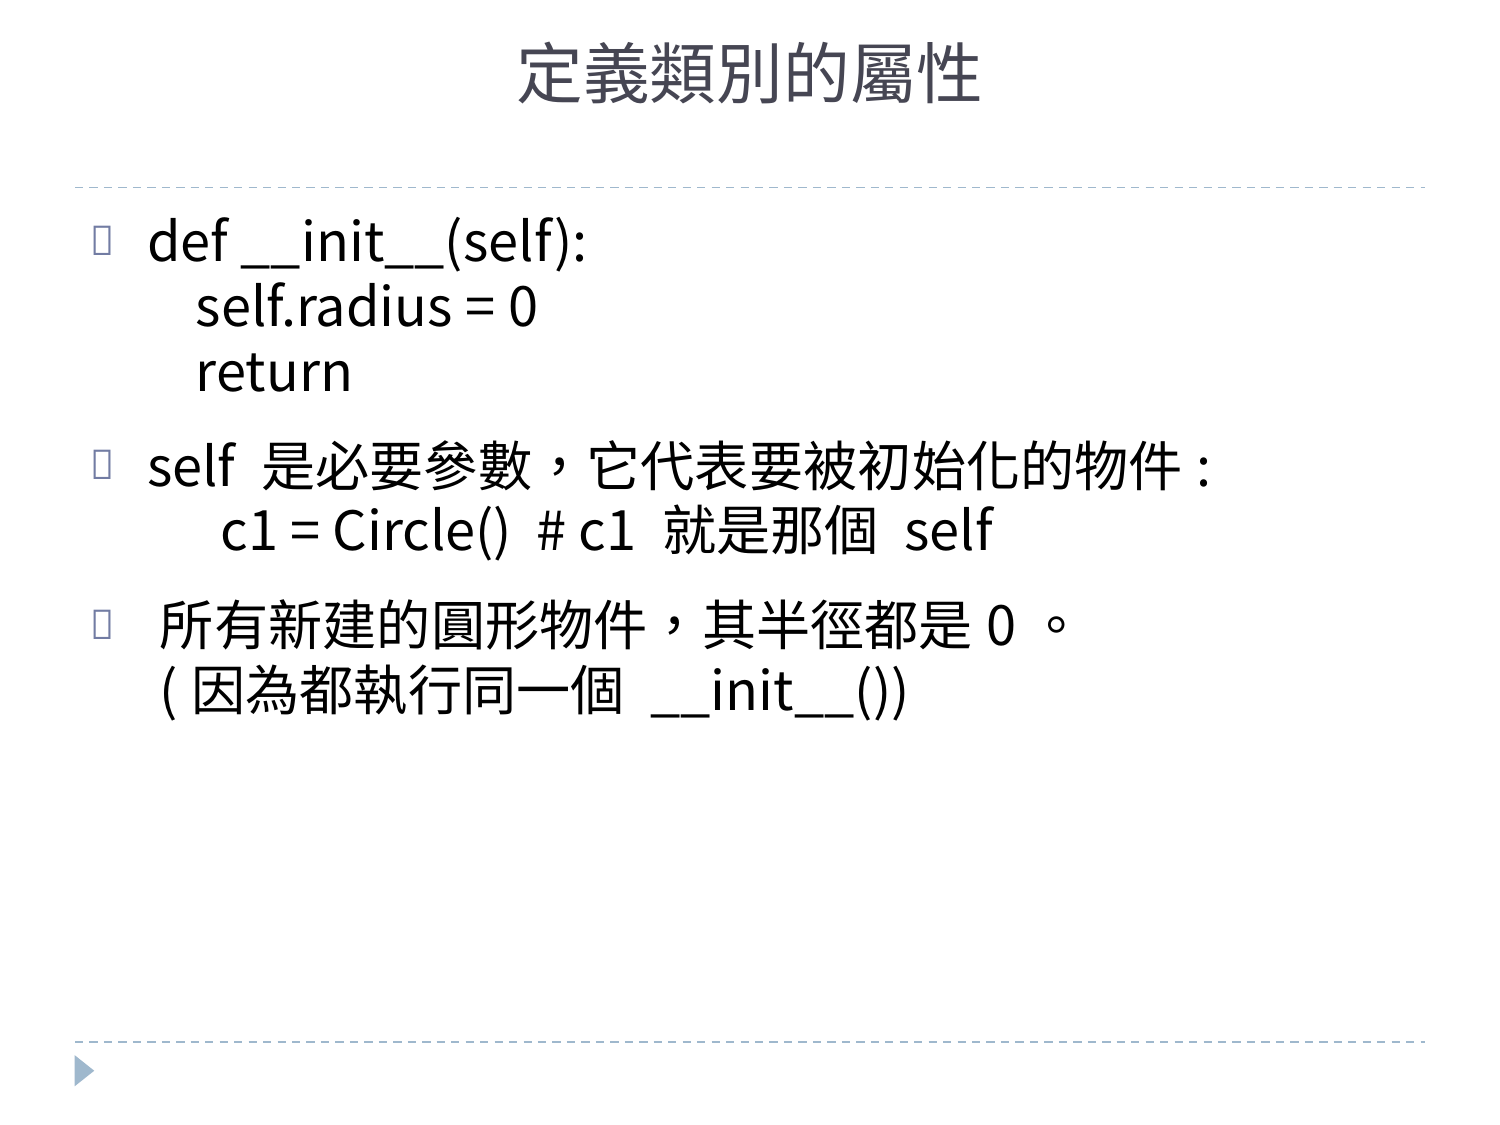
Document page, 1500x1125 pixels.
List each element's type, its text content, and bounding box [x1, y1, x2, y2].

title 定義類別的屬性 [75, 24, 1425, 188]
list def __init__(self): self.radius = 0 return self 是必要參數，它代表要被初始化的物件: c1 = Circle() # c1 就是那個 self 所有新建的圓形物件，其半徑都是0。 (因為都執行同一個 __init__()) [75, 200, 1425, 1010]
